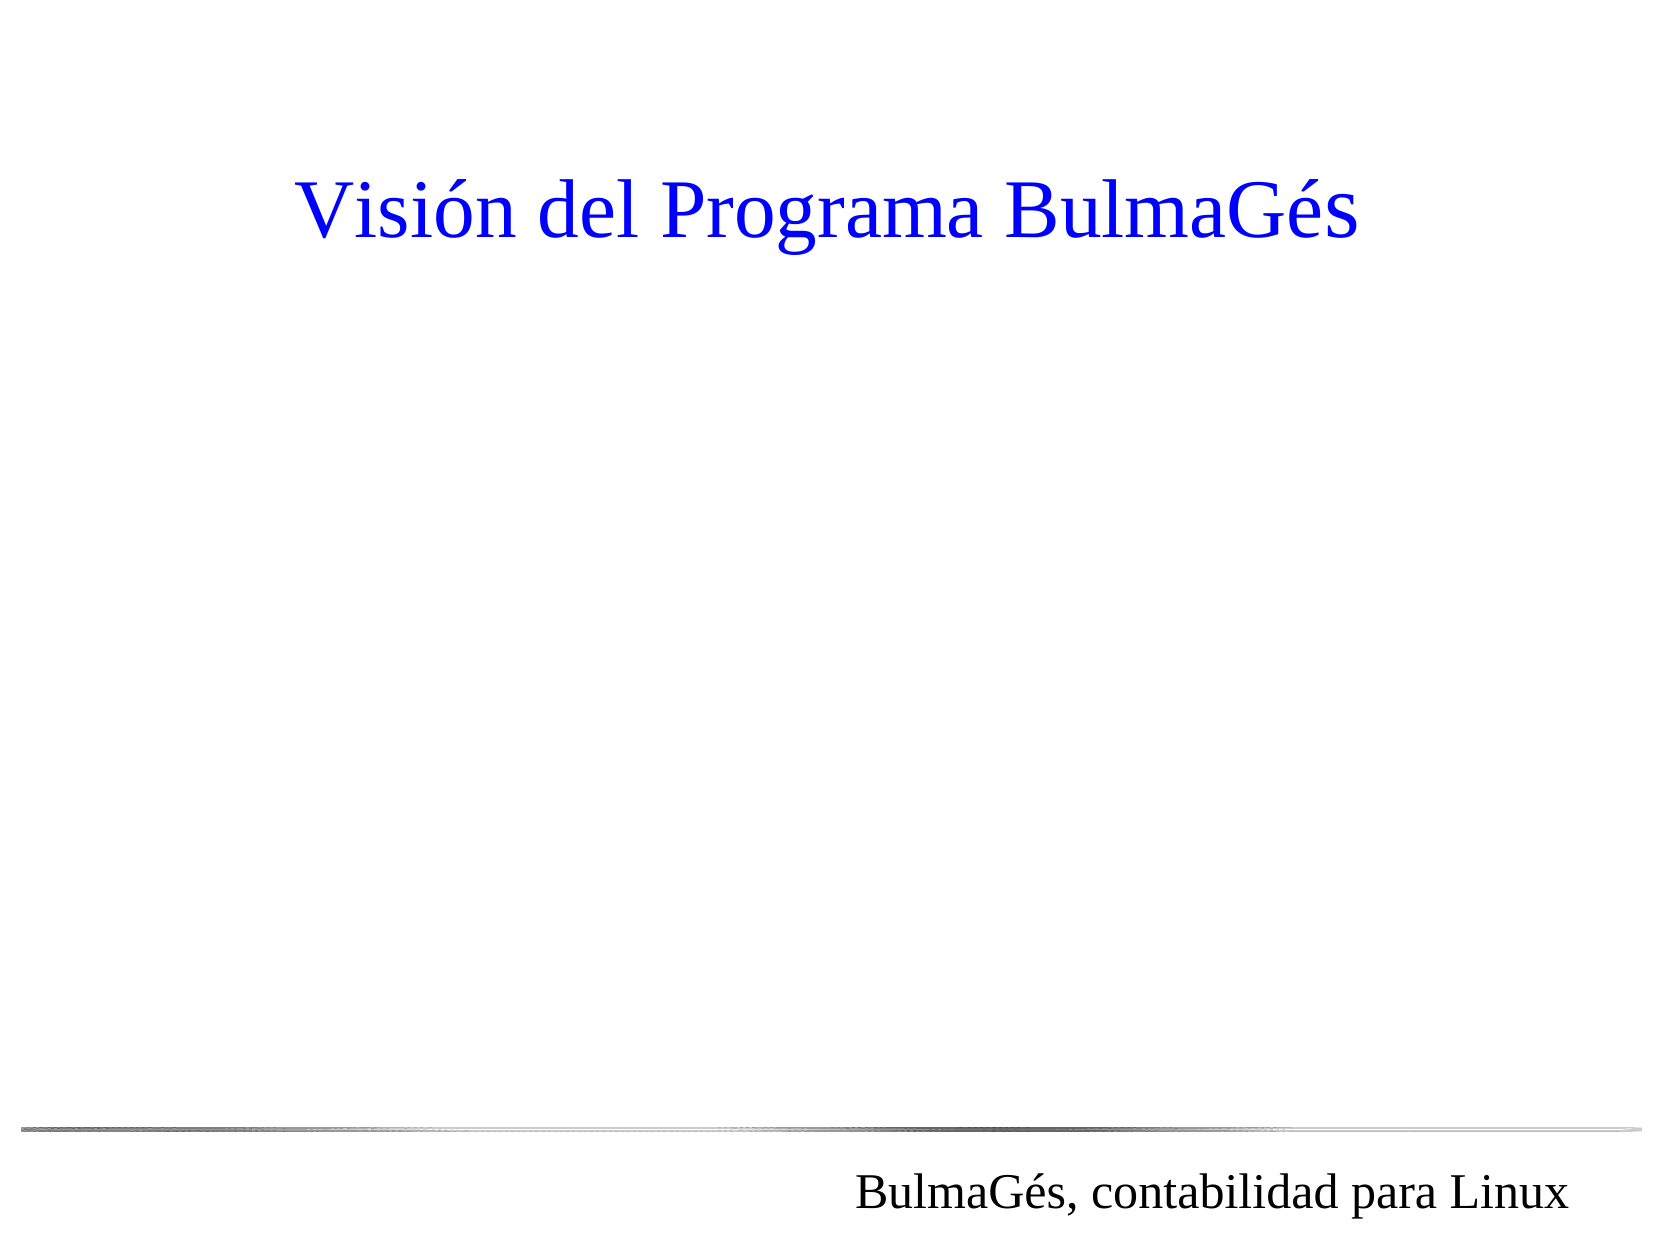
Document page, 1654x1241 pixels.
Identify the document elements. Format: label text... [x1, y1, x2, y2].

title Visión del Programa BulmaGés [121, 79, 1534, 334]
picture [21, 1127, 1642, 1132]
text_box BulmaGés, contabilidad para Linux [855, 1163, 1636, 1219]
